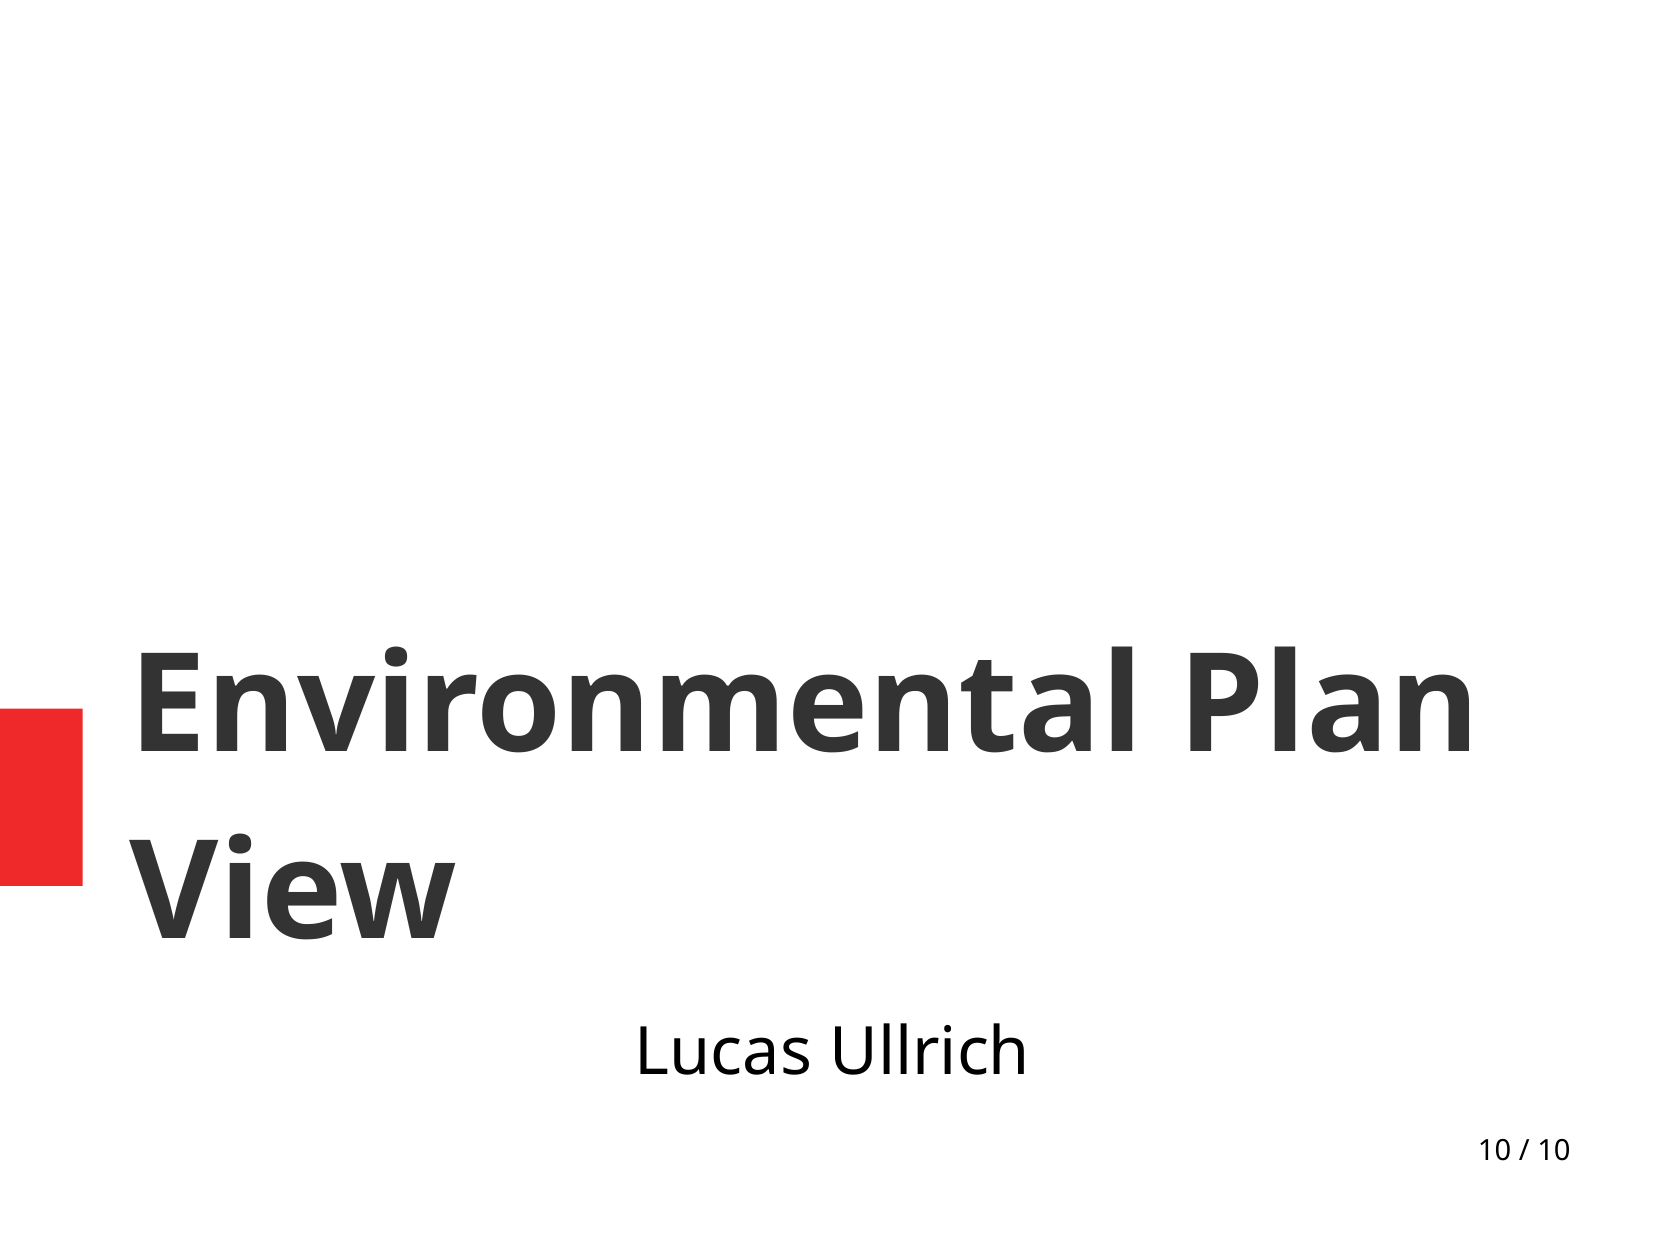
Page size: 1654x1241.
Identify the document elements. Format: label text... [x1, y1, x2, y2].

subtitle Lucas Ullrich [129, 968, 1536, 1130]
title Environmental Plan View [129, 631, 1536, 952]
